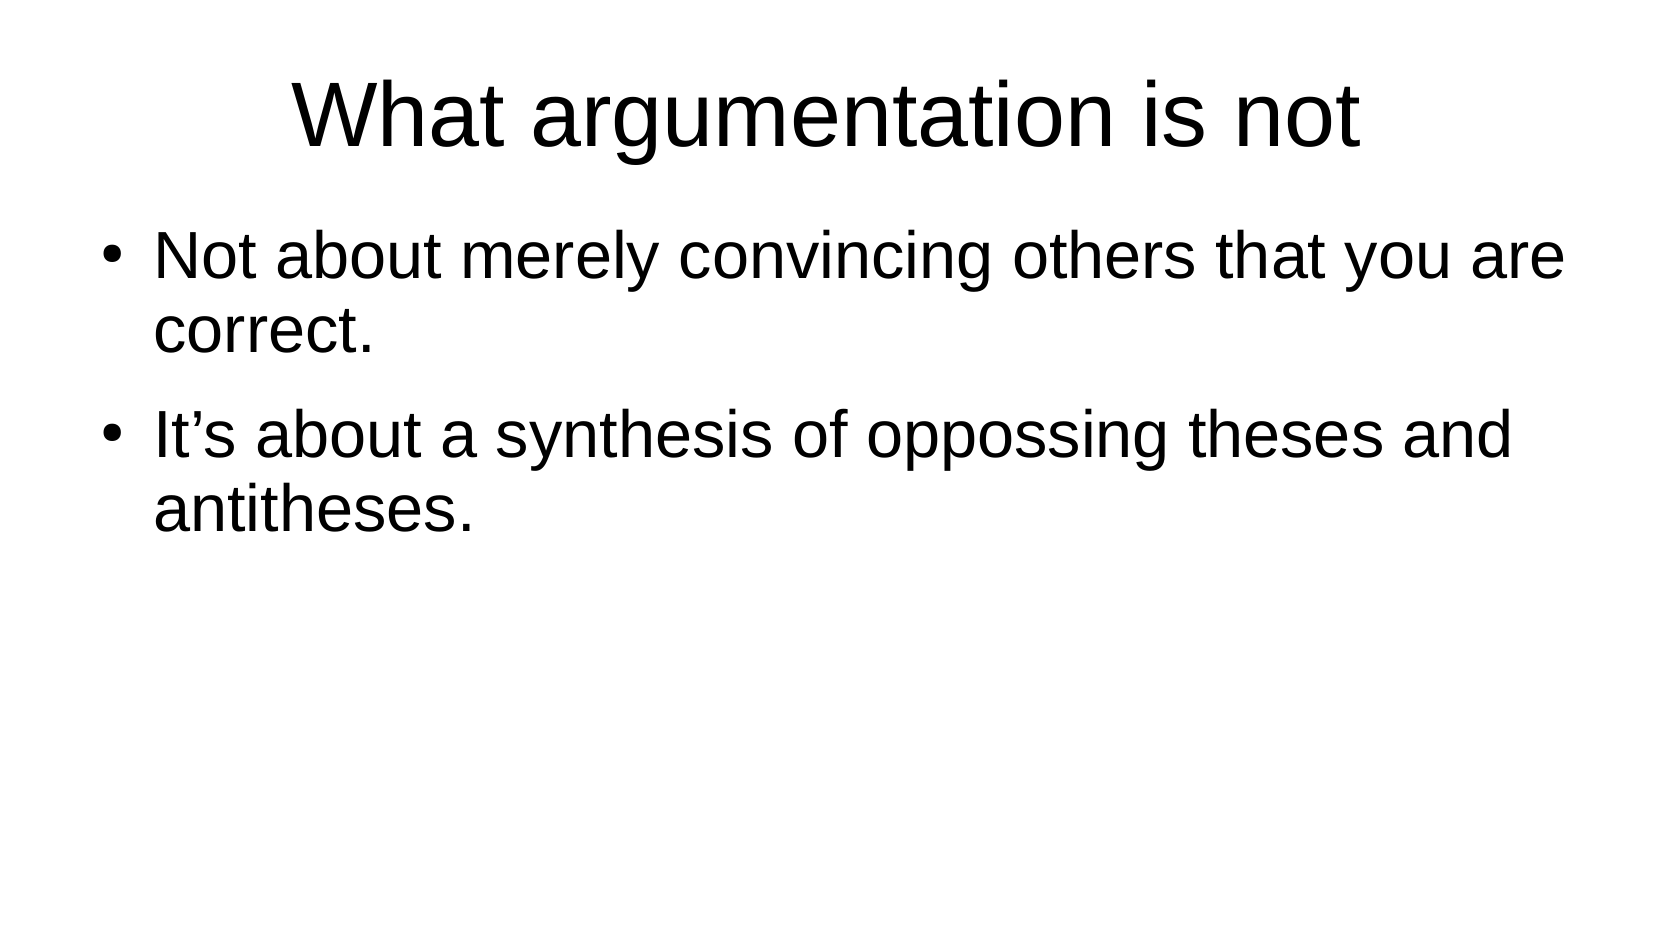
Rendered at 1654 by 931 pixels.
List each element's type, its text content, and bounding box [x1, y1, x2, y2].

list Not about merely convincing others that you are correct. It’s about a synthesis of oppossing theses and antitheses. [82, 217, 1571, 758]
title What argumentation is not [82, 37, 1571, 193]
